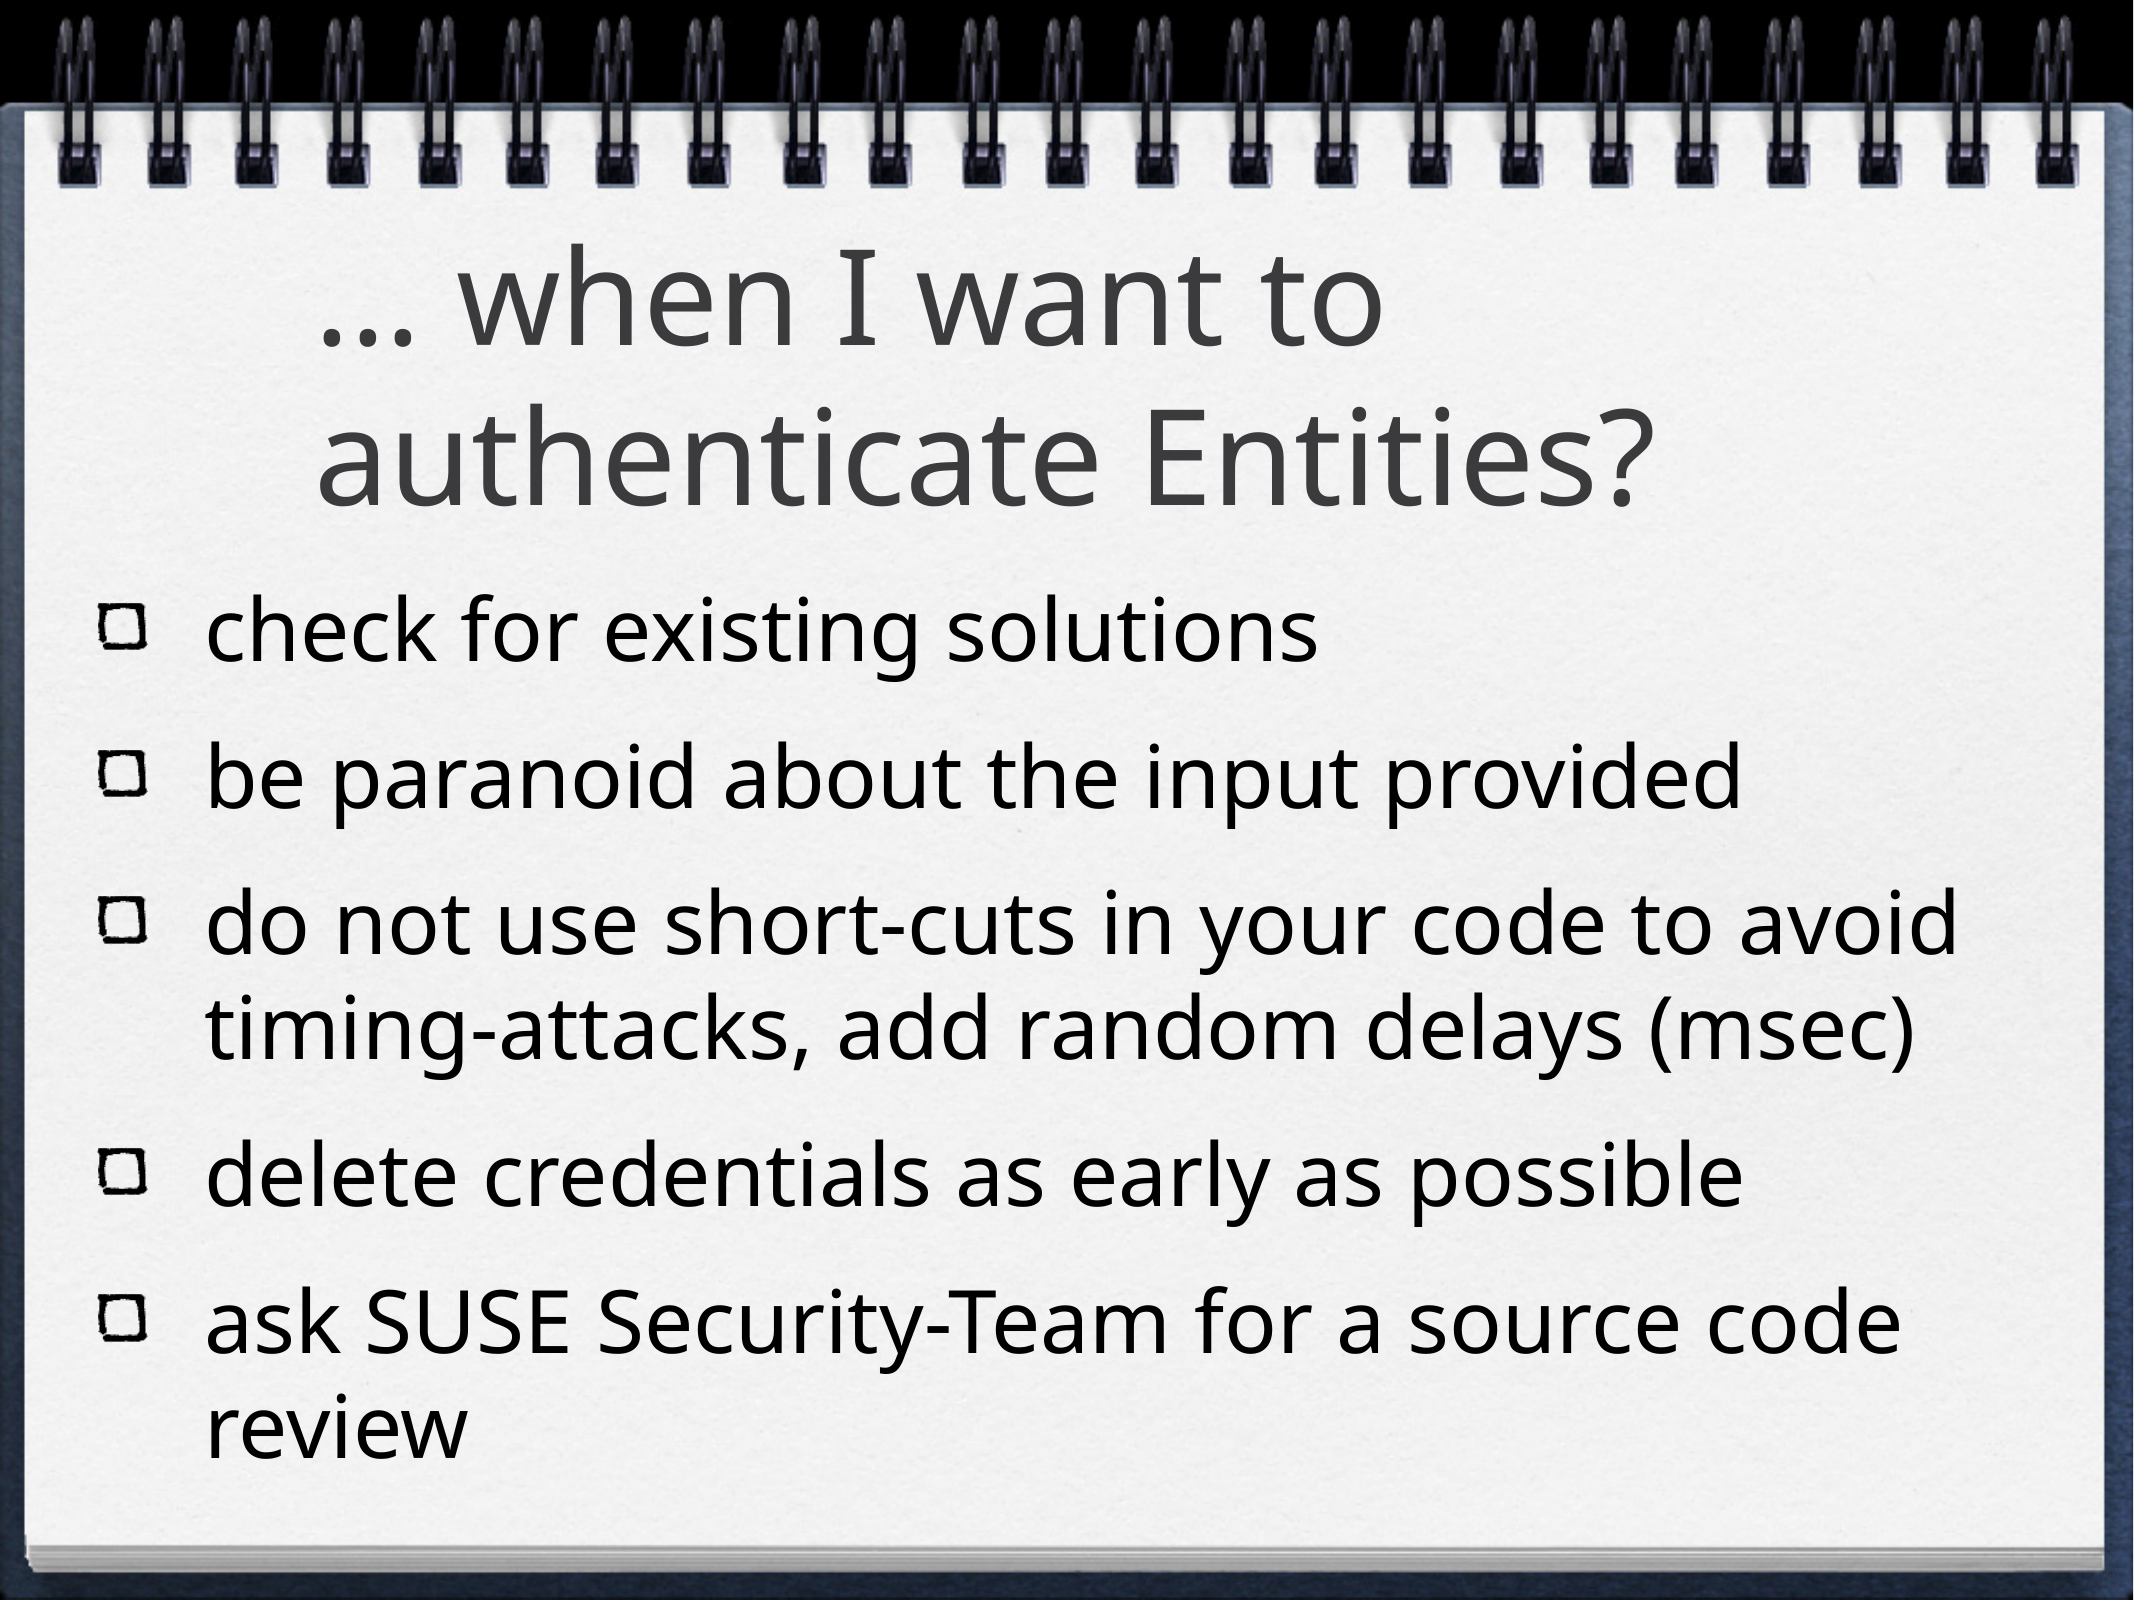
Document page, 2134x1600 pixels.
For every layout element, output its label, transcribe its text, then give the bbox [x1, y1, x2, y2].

title ... when I want to authenticate Entities? [306, 203, 1828, 512]
list check for existing solutions be paranoid about the input provided do not use short-cuts in your code to avoid timing-attacks, add random delays (msec) delete credentials as early as possible ask SUSE Security-Team for a source code review [54, 512, 2030, 1538]
picture [0, 0, 2134, 1600]
